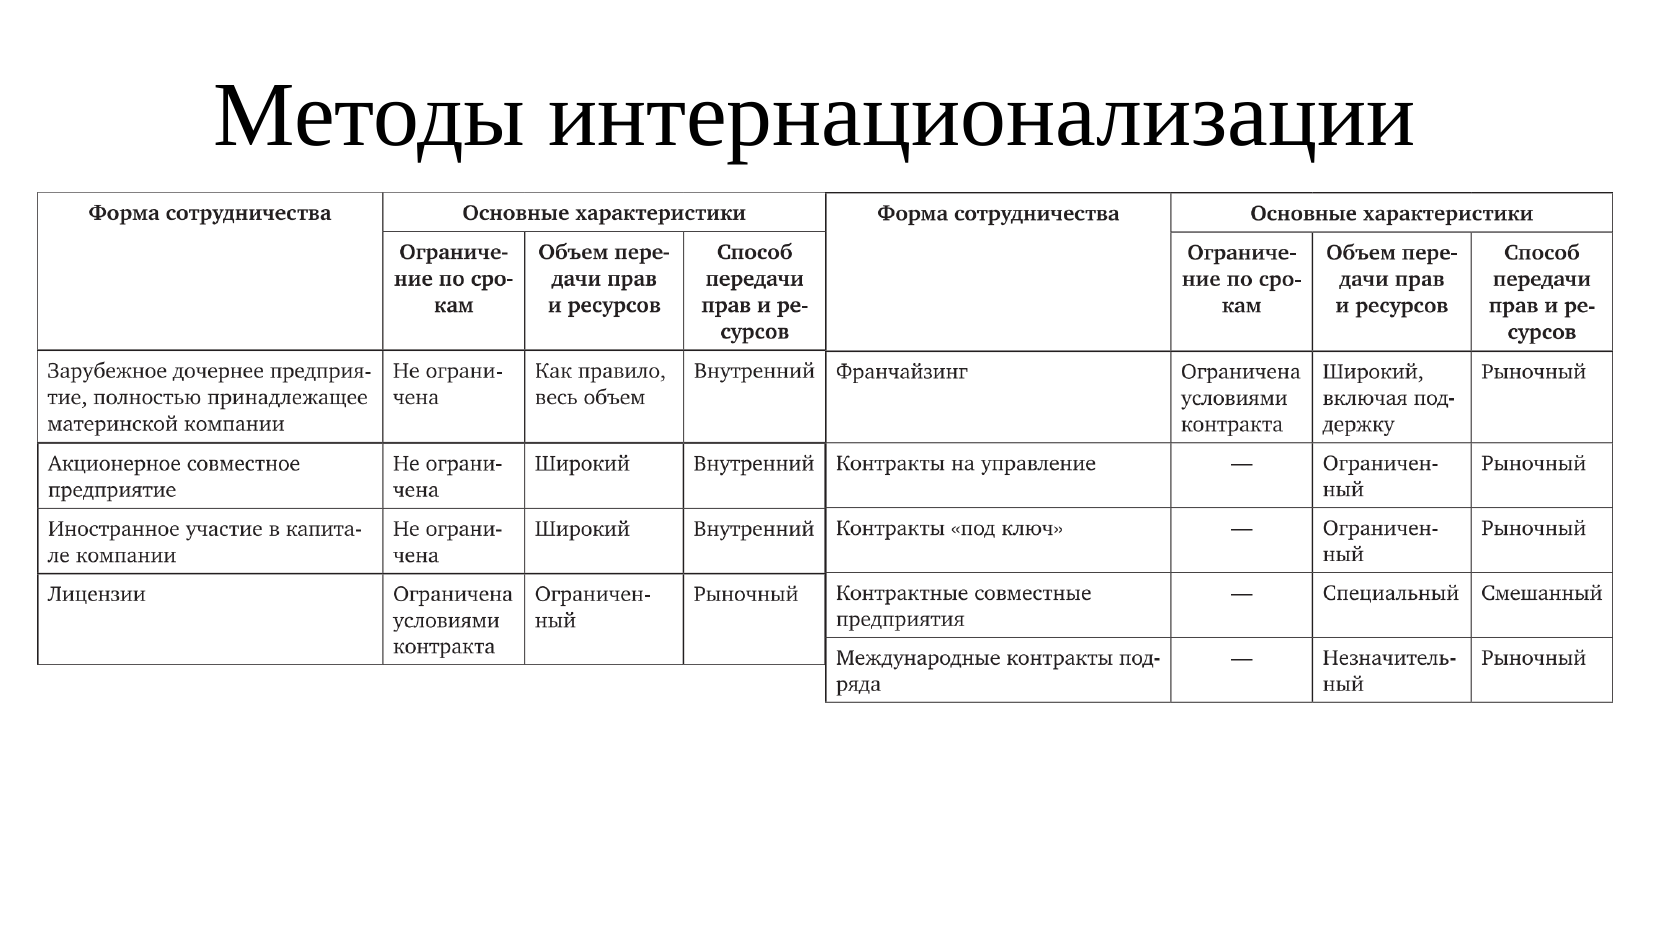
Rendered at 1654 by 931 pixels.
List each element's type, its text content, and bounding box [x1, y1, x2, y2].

title Методы интернационализации [82, 37, 1571, 192]
picture [37, 192, 1613, 703]
